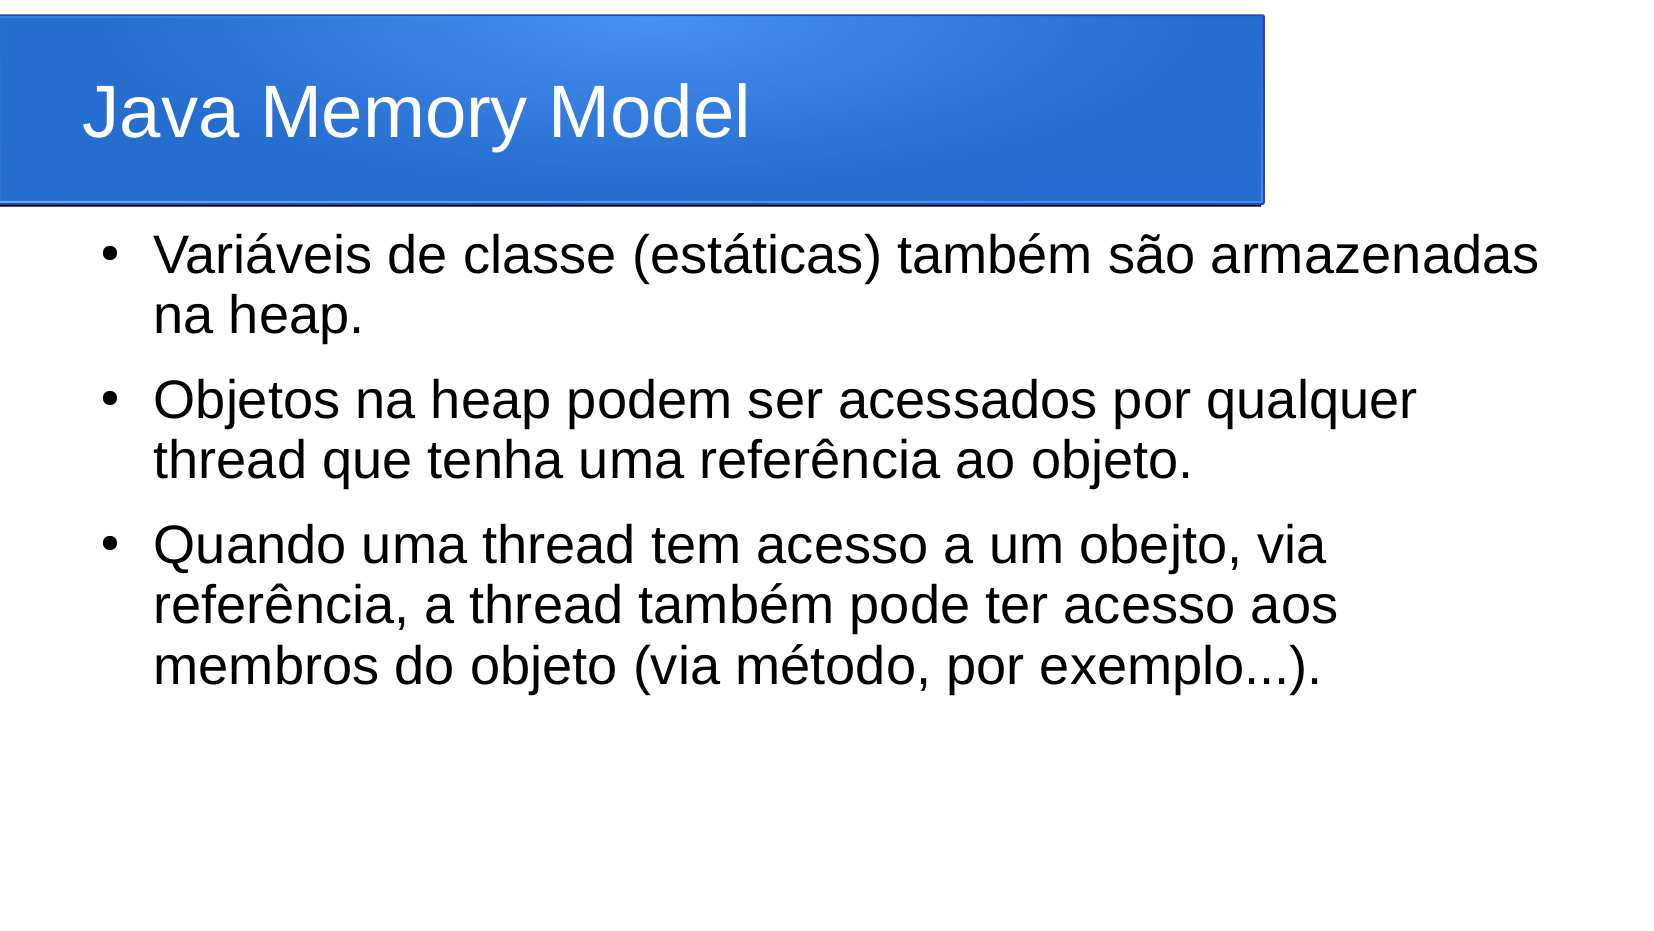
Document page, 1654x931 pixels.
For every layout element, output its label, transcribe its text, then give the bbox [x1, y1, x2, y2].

title Java Memory Model [82, 35, 1235, 189]
list Variáveis de classe (estáticas) também são armazenadas na heap. Objetos na heap podem ser acessados por qualquer thread que tenha uma referência ao objeto. Quando uma thread tem acesso a um obejto, via referência, a thread também pode ter acesso aos membros do objeto (via método, por exemplo...). [82, 224, 1571, 764]
